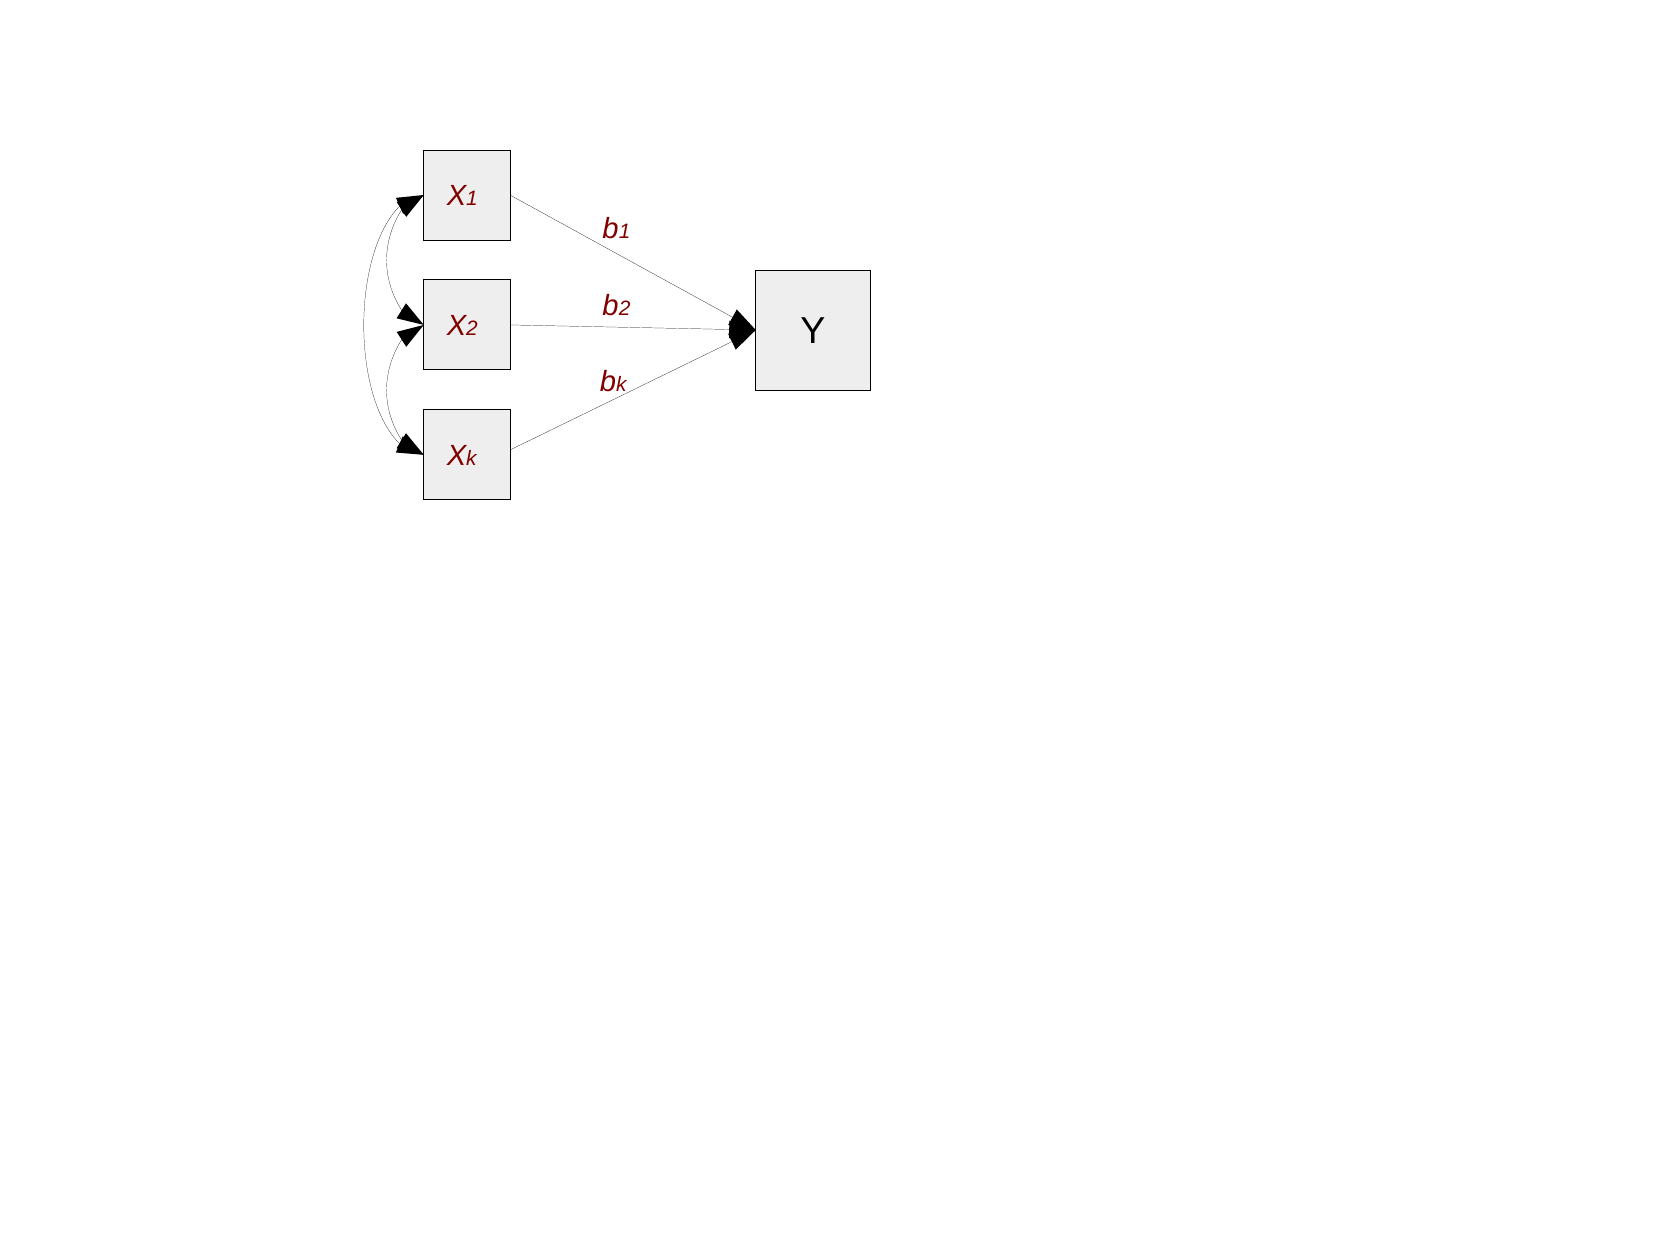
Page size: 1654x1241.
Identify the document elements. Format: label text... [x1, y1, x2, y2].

text_box X2 [423, 279, 511, 370]
text_box Xk [423, 409, 511, 500]
text_box b1 [587, 204, 649, 252]
text_box bk [585, 357, 646, 406]
text_box Y [755, 270, 871, 391]
text_box b2 [587, 281, 649, 329]
text_box X1 [423, 150, 511, 241]
